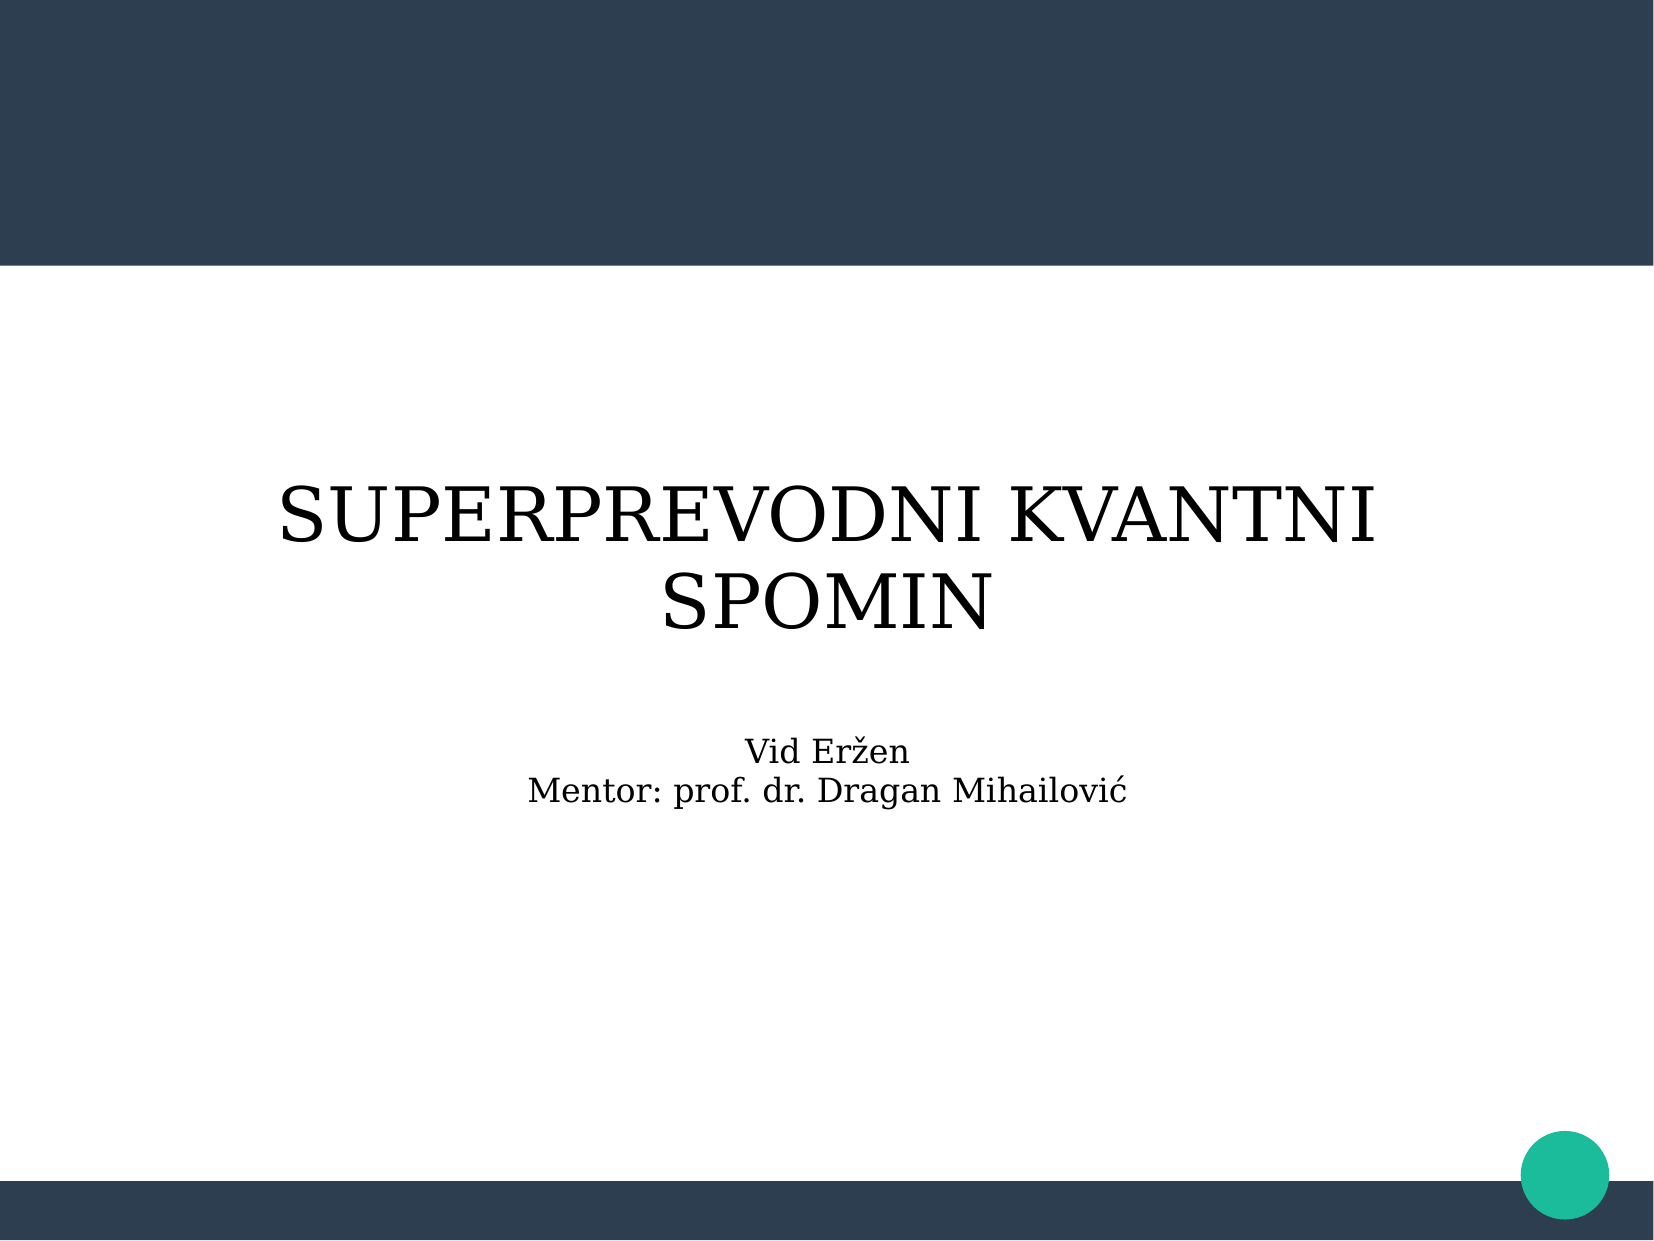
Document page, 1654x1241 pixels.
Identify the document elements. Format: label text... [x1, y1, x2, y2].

title SUPERPREVODNI KVANTNI SPOMIN Vid Eržen Mentor: prof. dr. Dragan Mihailović [60, 471, 1596, 811]
